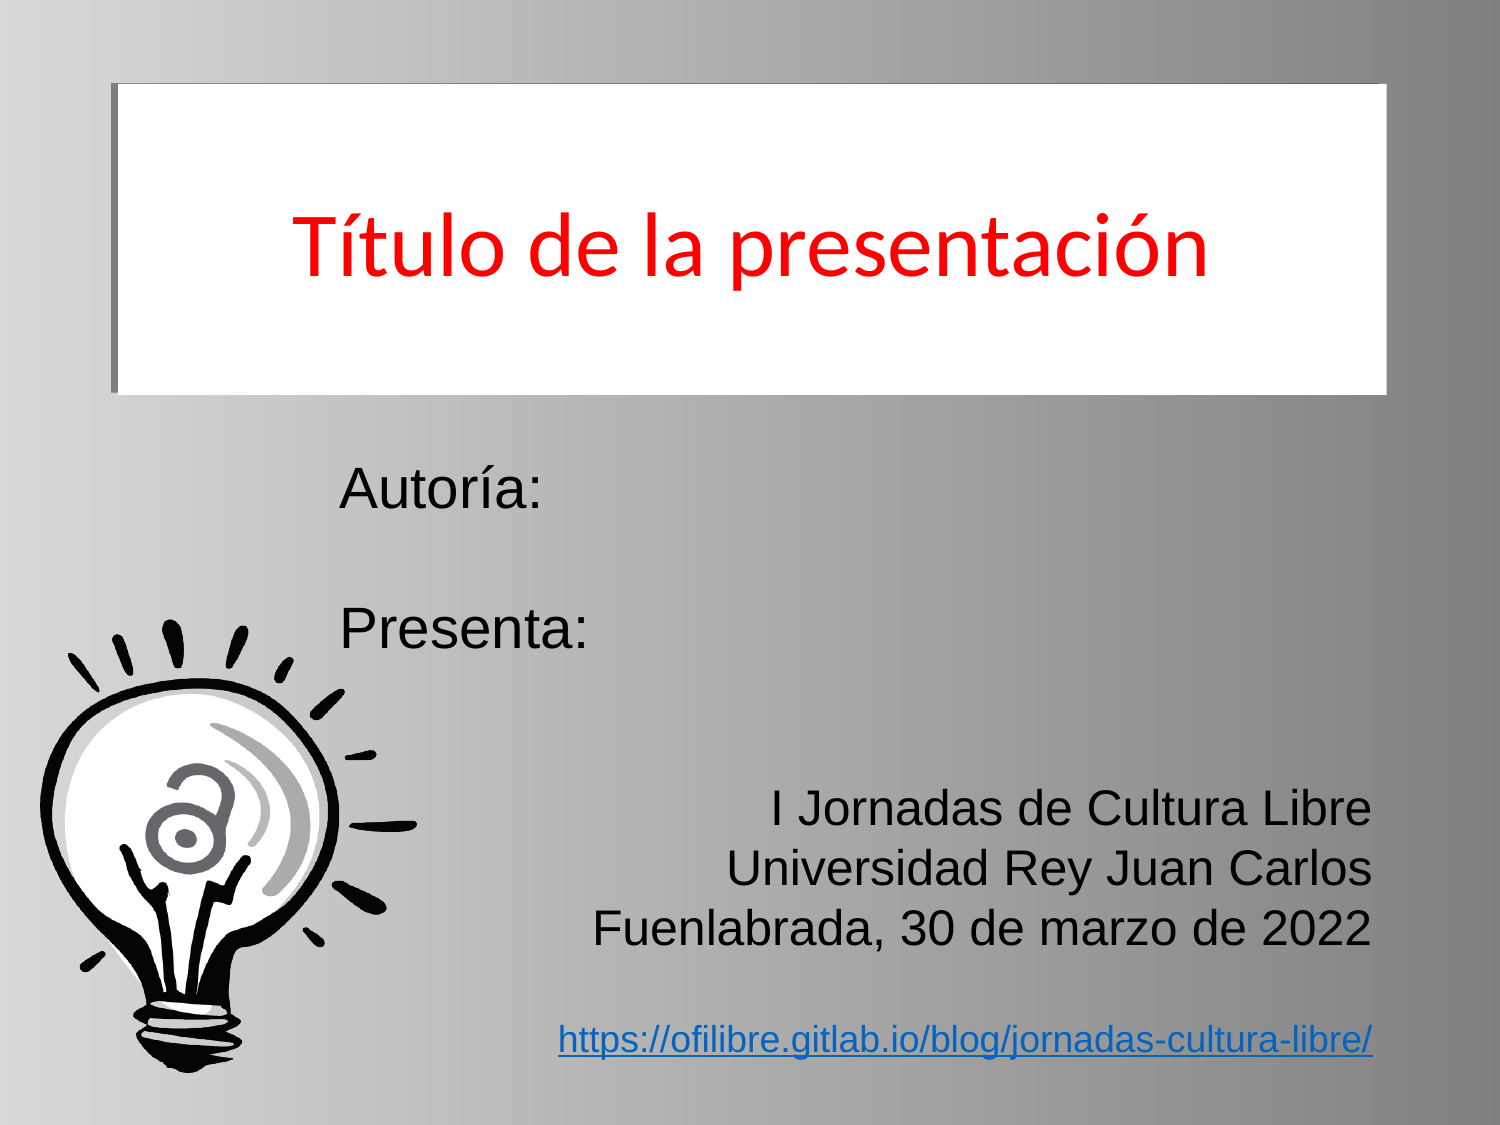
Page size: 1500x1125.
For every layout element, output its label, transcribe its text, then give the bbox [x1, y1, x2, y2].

text_box Título de la presentación [118, 83, 1387, 395]
text_box Autoría: Presenta: [324, 442, 1388, 679]
text_box I Jornadas de Cultura Libre Universidad Rey Juan Carlos Fuenlabrada, 30 de marzo de 2022 https://ofilibre.gitlab.io/blog/jornadas-cultura-libre/ [531, 767, 1388, 1090]
picture [0, 531, 424, 1125]
